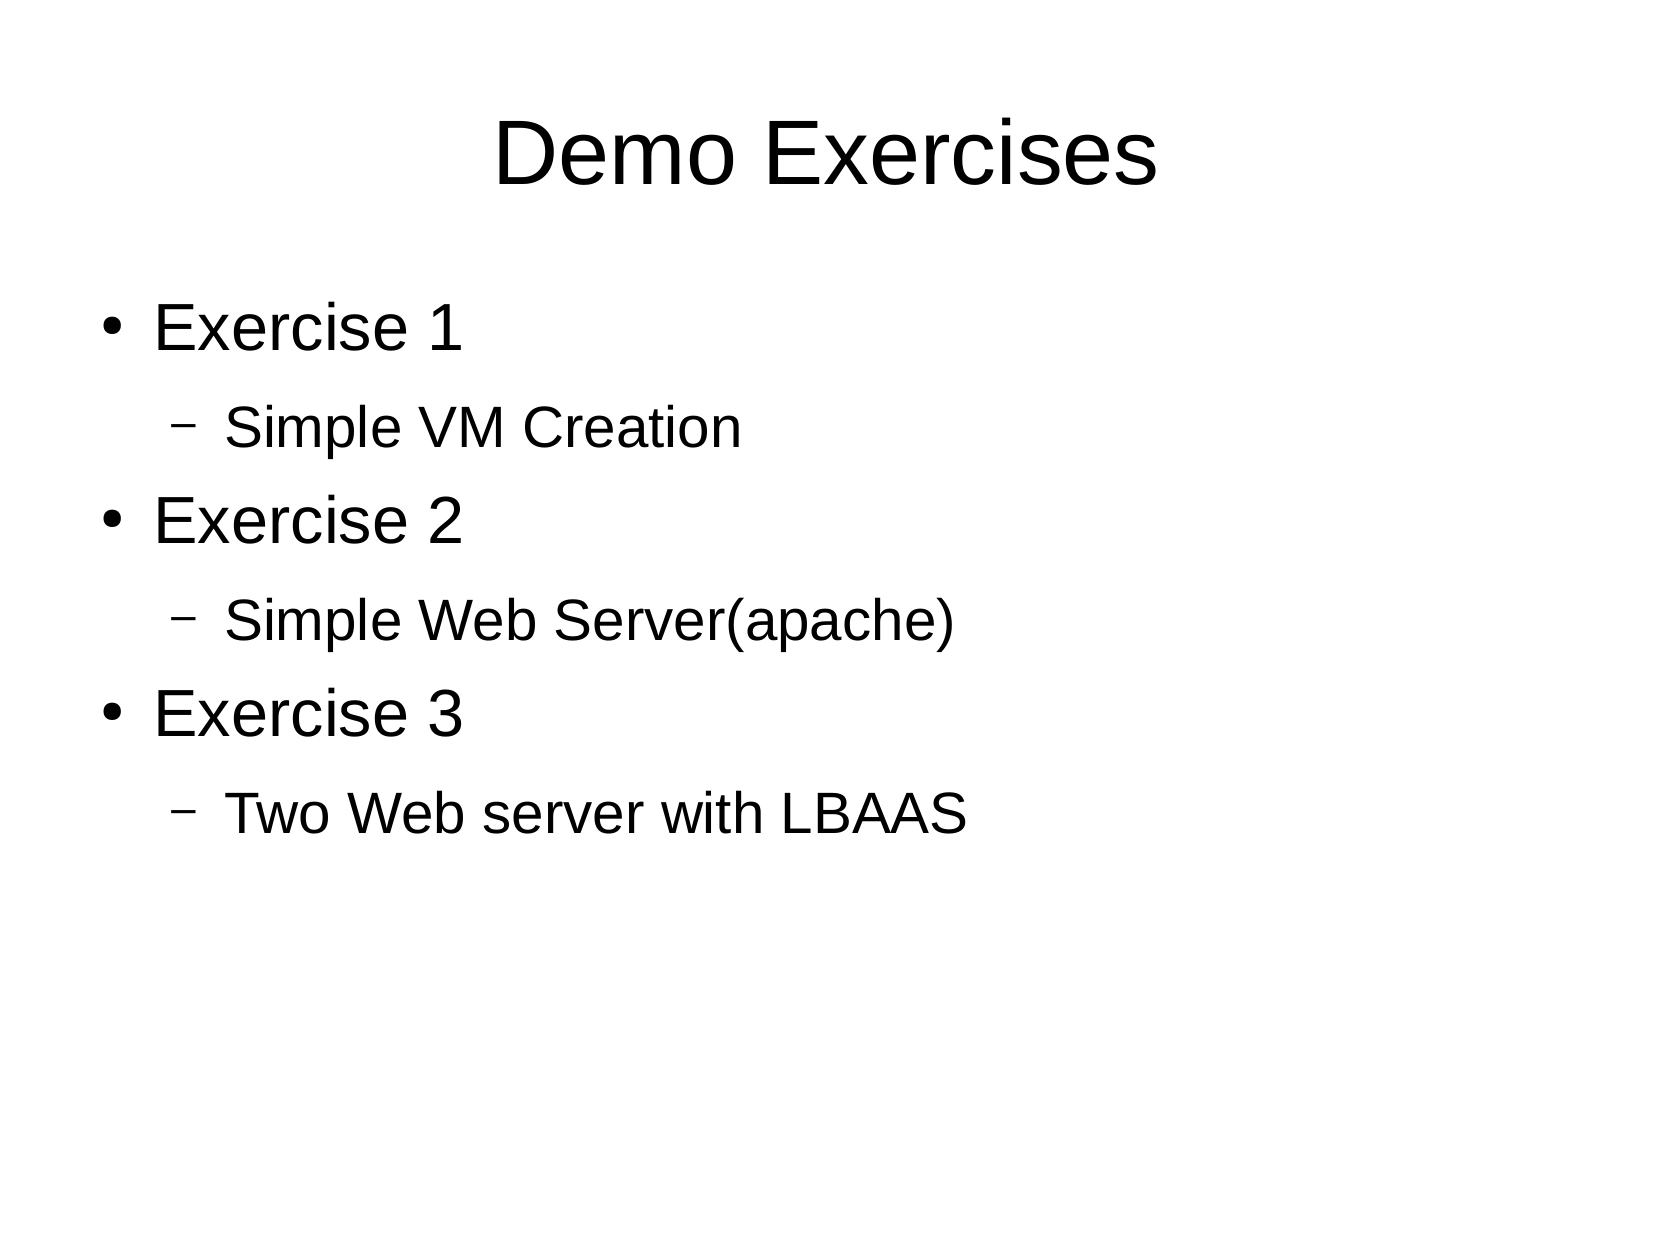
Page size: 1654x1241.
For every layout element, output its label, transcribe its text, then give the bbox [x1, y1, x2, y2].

list Exercise 1 Simple VM Creation Exercise 2 Simple Web Server(apache) Exercise 3 Two Web server with LBAAS [82, 290, 1571, 1010]
title Demo Exercises [82, 49, 1571, 257]
